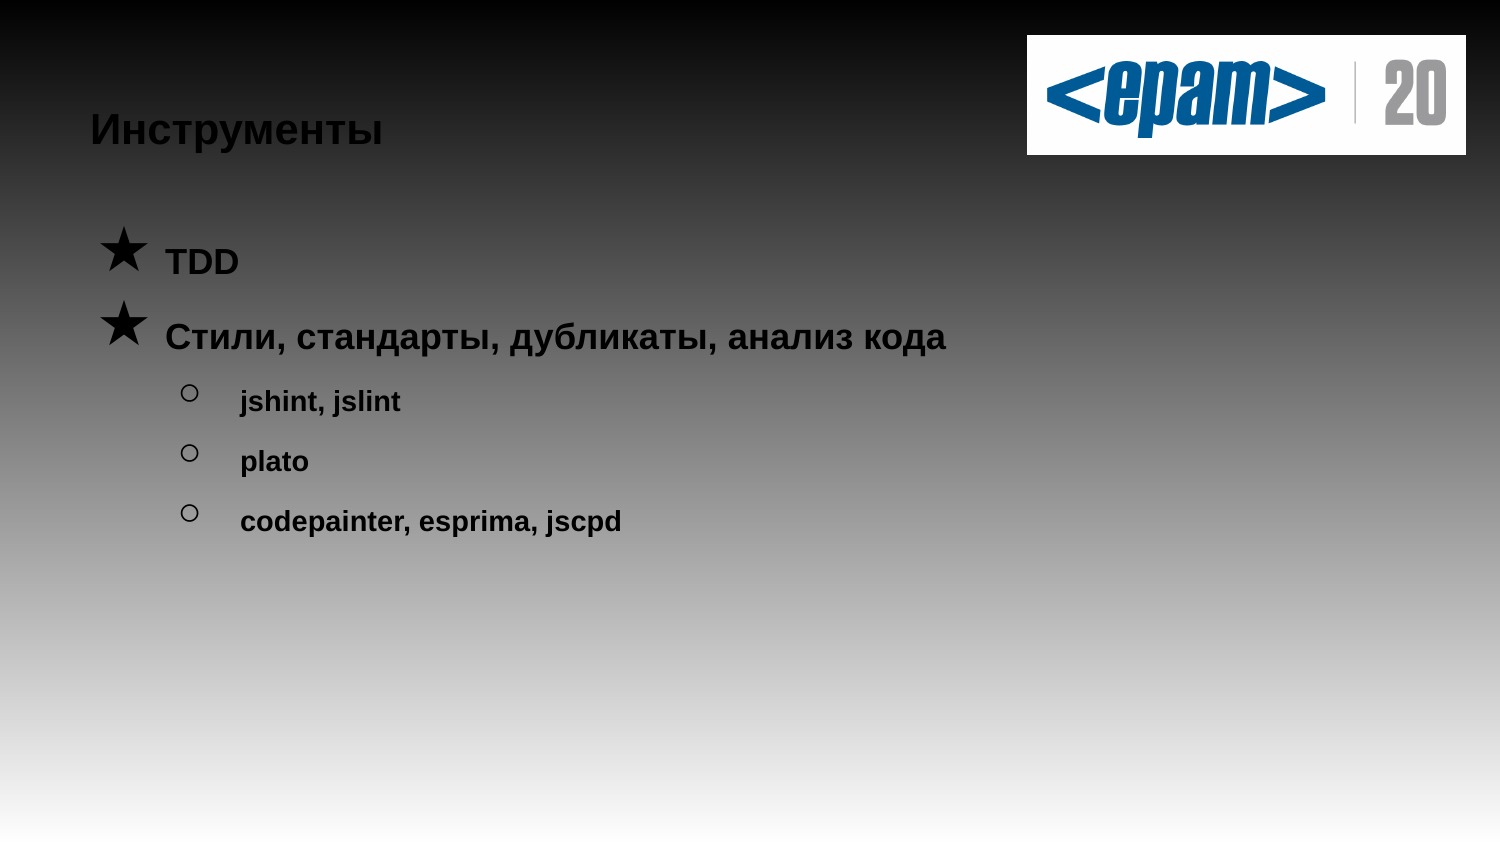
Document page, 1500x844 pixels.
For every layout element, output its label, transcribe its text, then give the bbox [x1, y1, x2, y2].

title Инструменты [75, 33, 1425, 175]
picture [1027, 35, 1466, 155]
list TDD Стили, стандарты, дубликаты, анализ кода jshint, jslint plato codepainter, esprima, jscpd [75, 196, 1425, 808]
